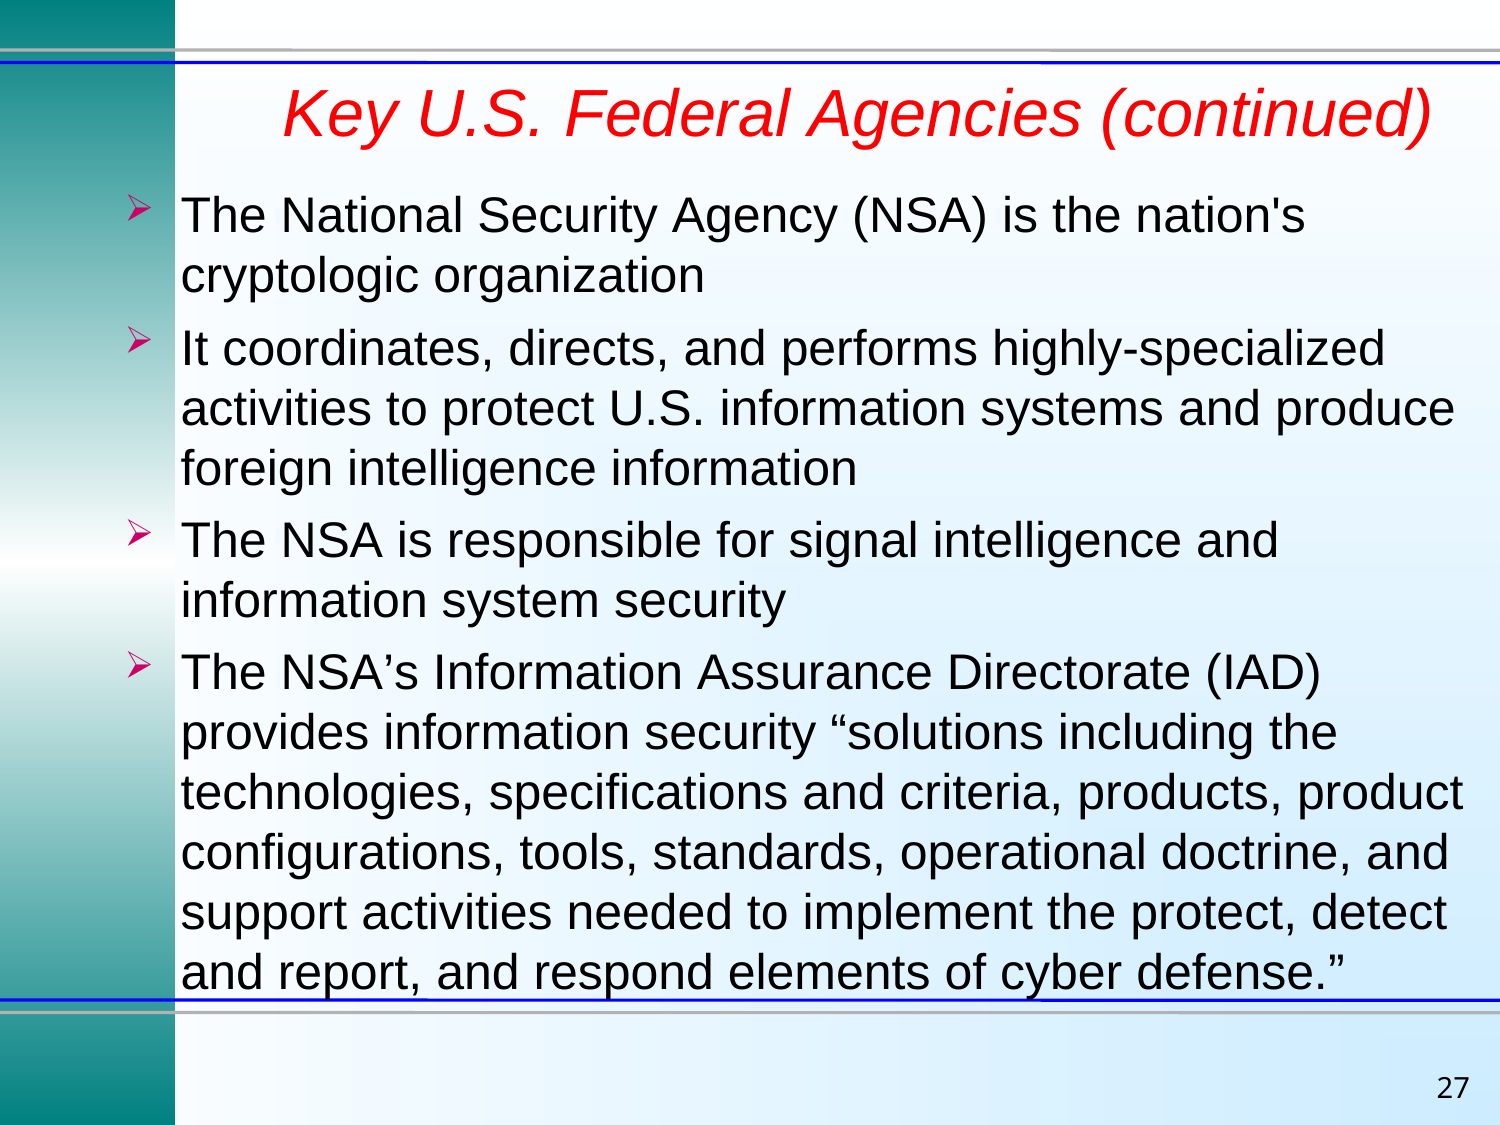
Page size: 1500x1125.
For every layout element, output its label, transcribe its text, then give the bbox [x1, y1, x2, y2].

picture [610, 966, 623, 986]
picture [330, 966, 343, 986]
picture [330, 963, 605, 998]
picture [1171, 965, 1185, 973]
picture [301, 965, 315, 973]
picture [951, 965, 965, 986]
text_box The National Security Agency (NSA) is the nation's cryptologic organization It coordinates, directs, and performs highly-specialized activities to protect U.S. information systems and produce foreign intelligence information The NSA is responsible for signal intelligence and information system security The NSA’s Information Assurance Directorate (IAD) provides information security “solutions including the technologies, specifications and criteria, products, product configurations, tools, standards, operational doctrine, and support activities needed to implement the protect, detect and report, and respond elements of cyber defense.” [109, 174, 1498, 963]
picture [1030, 963, 1045, 983]
picture [1143, 965, 1156, 986]
picture [498, 965, 511, 986]
picture [1293, 965, 1307, 973]
picture [637, 965, 651, 986]
picture [773, 965, 787, 973]
picture [187, 976, 199, 986]
picture [1212, 965, 1226, 973]
picture [175, 0, 1500, 48]
picture [1084, 965, 1098, 973]
picture [734, 965, 748, 973]
picture [175, 1015, 1500, 1125]
picture [243, 965, 256, 986]
picture [175, 1002, 1500, 1011]
picture [693, 965, 706, 986]
picture [843, 965, 857, 973]
picture [443, 976, 455, 986]
picture [557, 965, 571, 973]
picture [175, 963, 325, 998]
picture [175, 65, 1500, 998]
text_box Key U.S. Federal Agencies (continued) [174, 62, 1451, 151]
picture [610, 963, 1035, 998]
picture [175, 52, 1500, 61]
picture [1058, 966, 1071, 986]
picture [356, 965, 370, 986]
